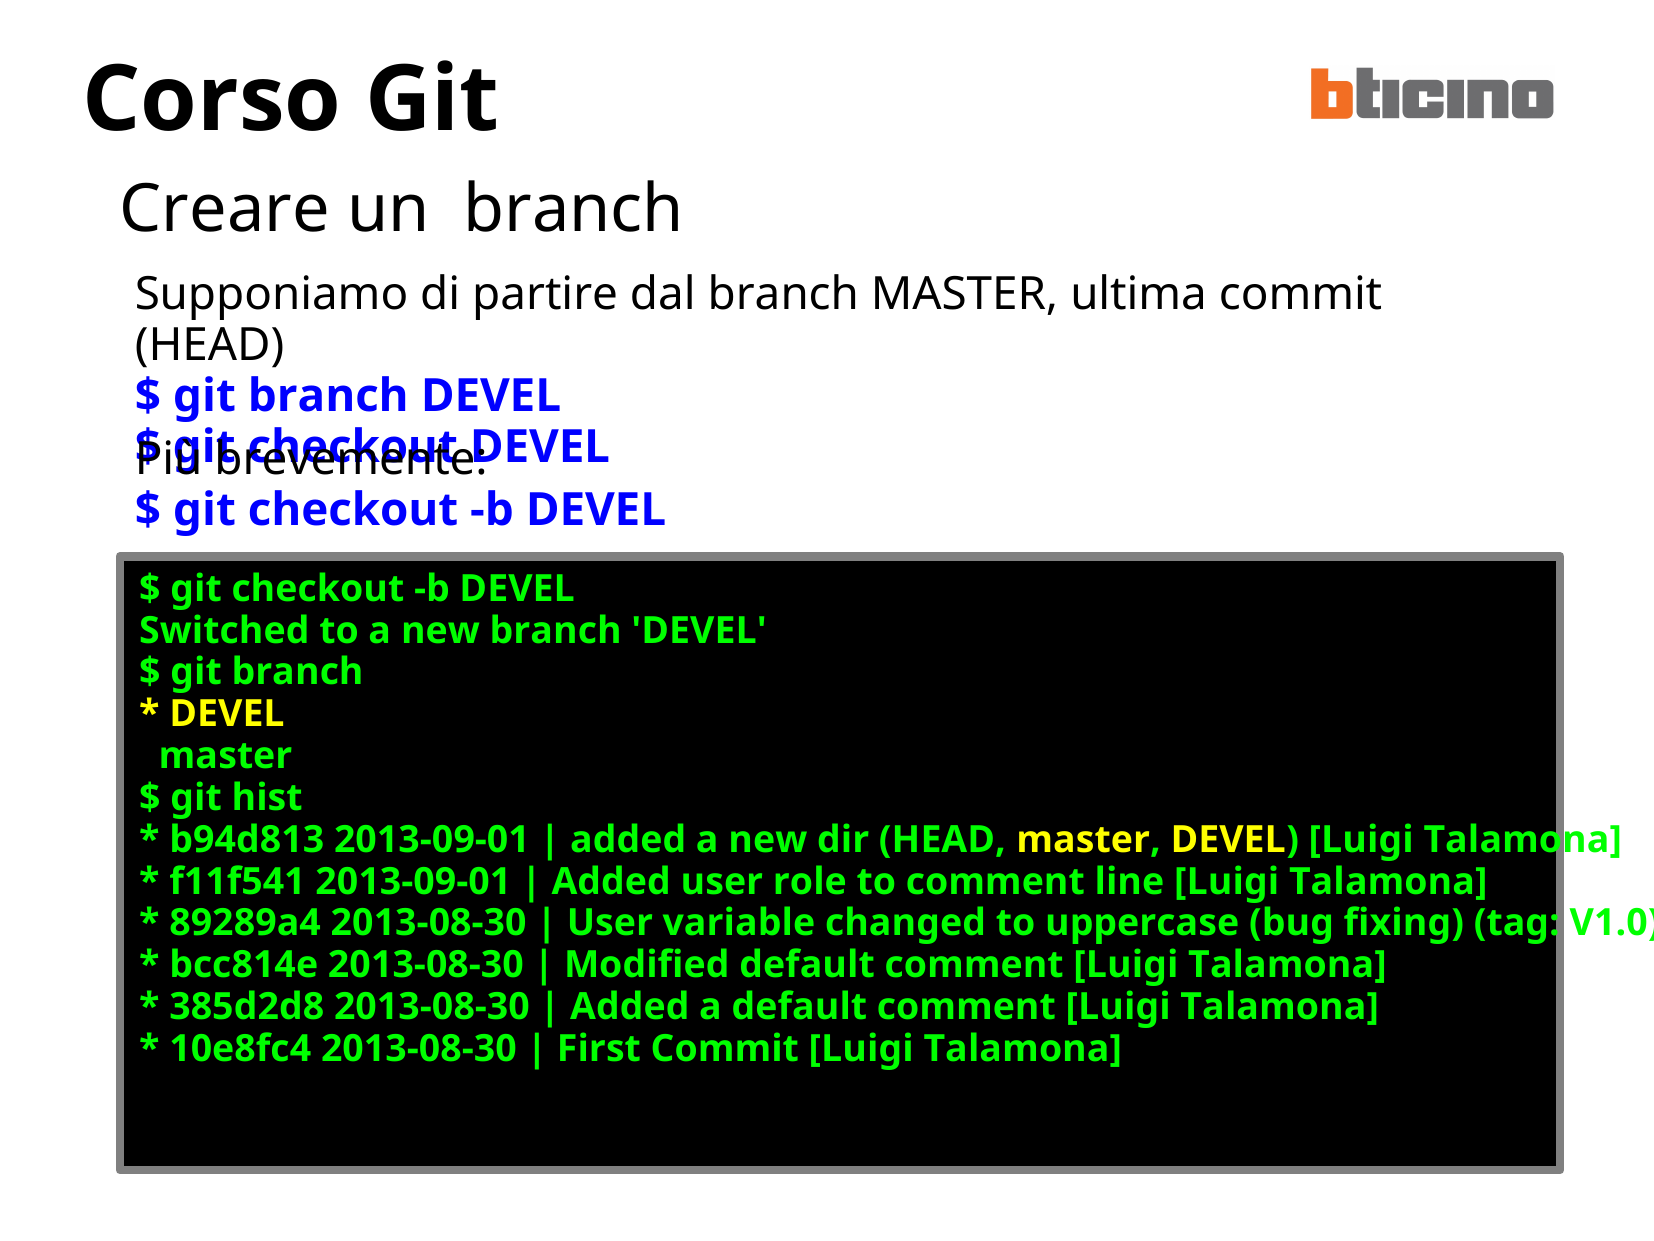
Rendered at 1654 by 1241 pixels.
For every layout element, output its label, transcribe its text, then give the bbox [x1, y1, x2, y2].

text_box Supponiamo di partire dal branch MASTER, ultima commit (HEAD) $ git branch DEVEL $ git checkout DEVEL [120, 260, 1486, 426]
text_box Più brevemente: $ git checkout -b DEVEL [120, 426, 1486, 544]
text_box Creare un branch [105, 165, 1576, 256]
text_box $ git checkout -b DEVEL Switched to a new branch 'DEVEL' $ git branch * DEVEL master $ git hist * b94d813 2013-09-01 | added a new dir (HEAD, master, DEVEL) [Luigi Talamona] * f11f541 2013-09-01 | Added user role to comment line [Luigi Talamona] * 89289a4 2013-08-30 | User variable changed to uppercase (bug fixing) (tag: V1.0).. * bcc814e 2013-08-30 | Modified default comment [Luigi Talamona] * 385d2d8 2013-08-30 | Added a default comment [Luigi Talamona] * 10e8fc4 2013-08-30 | First Commit [Luigi Talamona] [120, 556, 1561, 1171]
title Corso Git [82, 48, 1570, 151]
